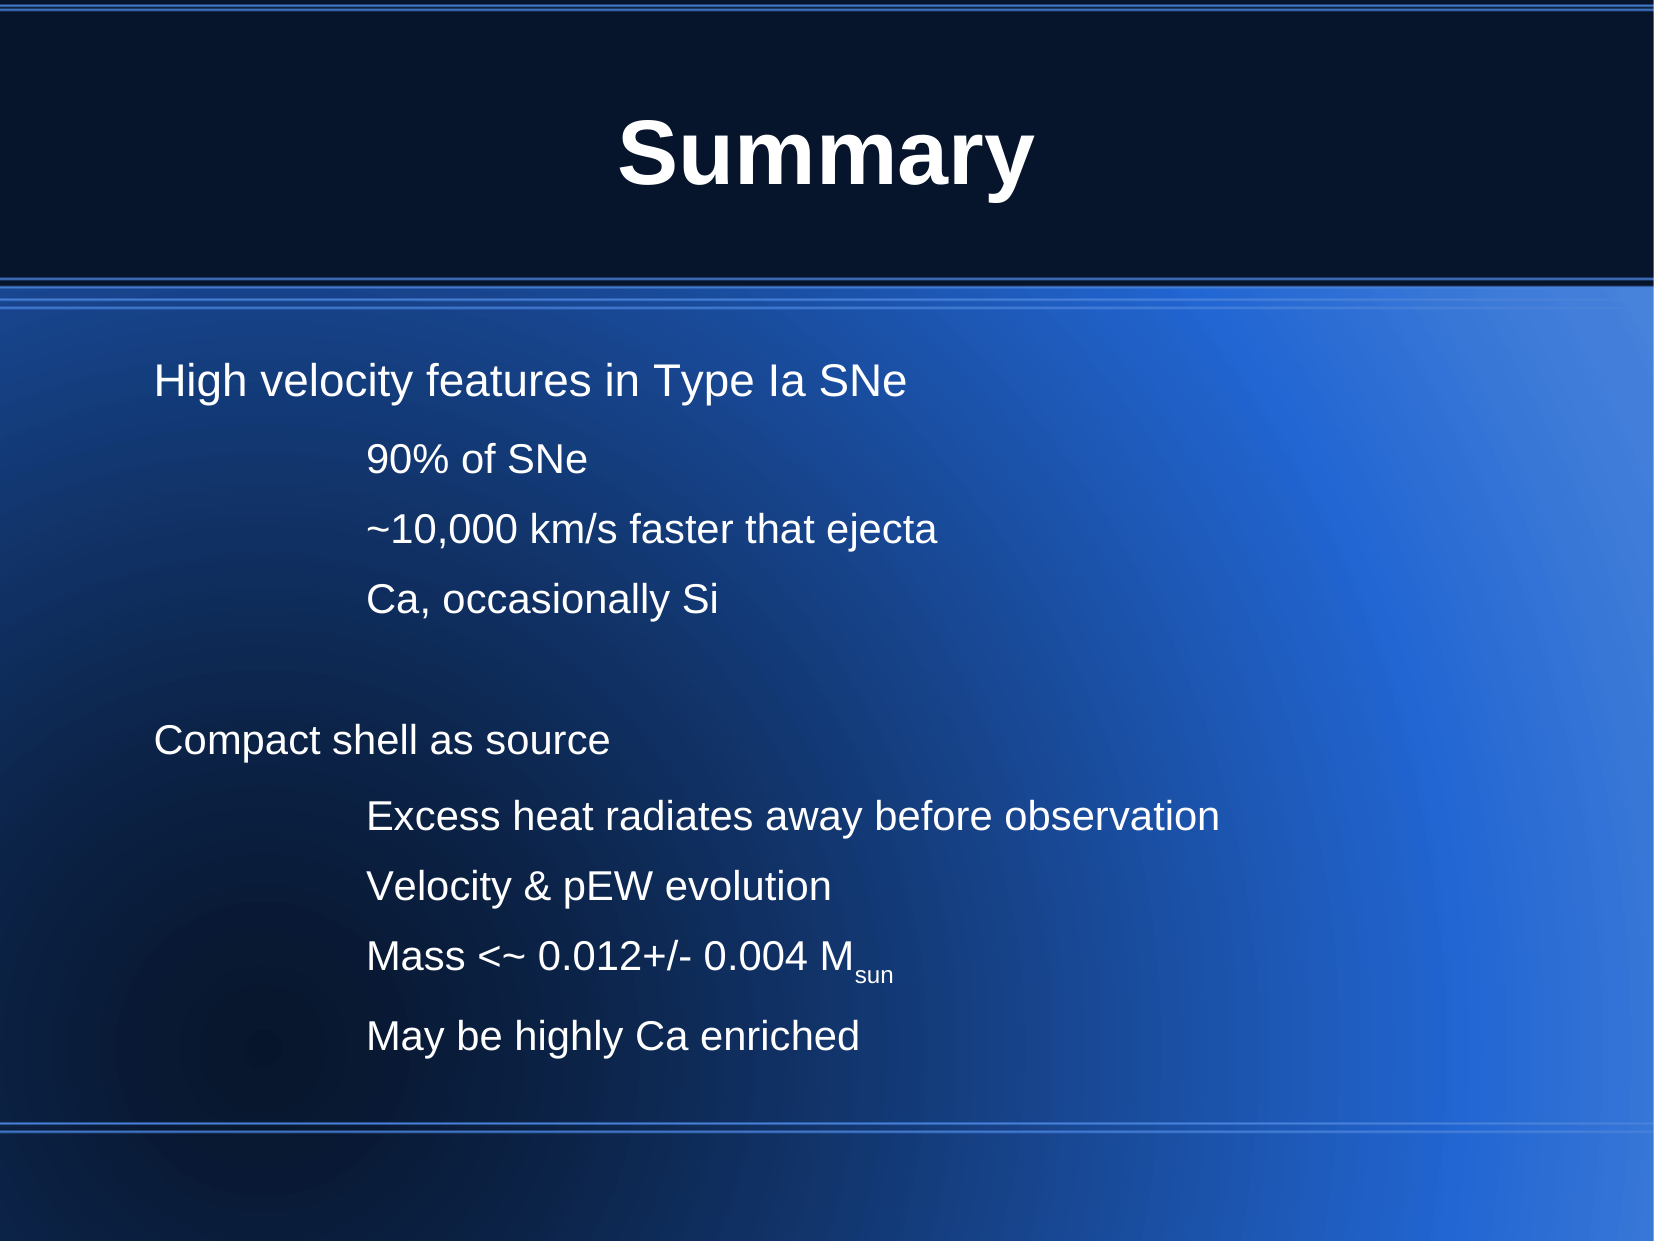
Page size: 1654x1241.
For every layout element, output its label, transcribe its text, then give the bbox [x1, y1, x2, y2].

list High velocity features in Type Ia SNe 90% of SNe ~10,000 km/s faster that ejecta Ca, occasionally Si Compact shell as source Excess heat radiates away before observation Velocity & pEW evolution Mass <~ 0.012+/- 0.004 Msun May be highly Ca enriched [82, 355, 1571, 1075]
picture [0, 0, 1654, 1241]
title Summary [82, 49, 1571, 257]
